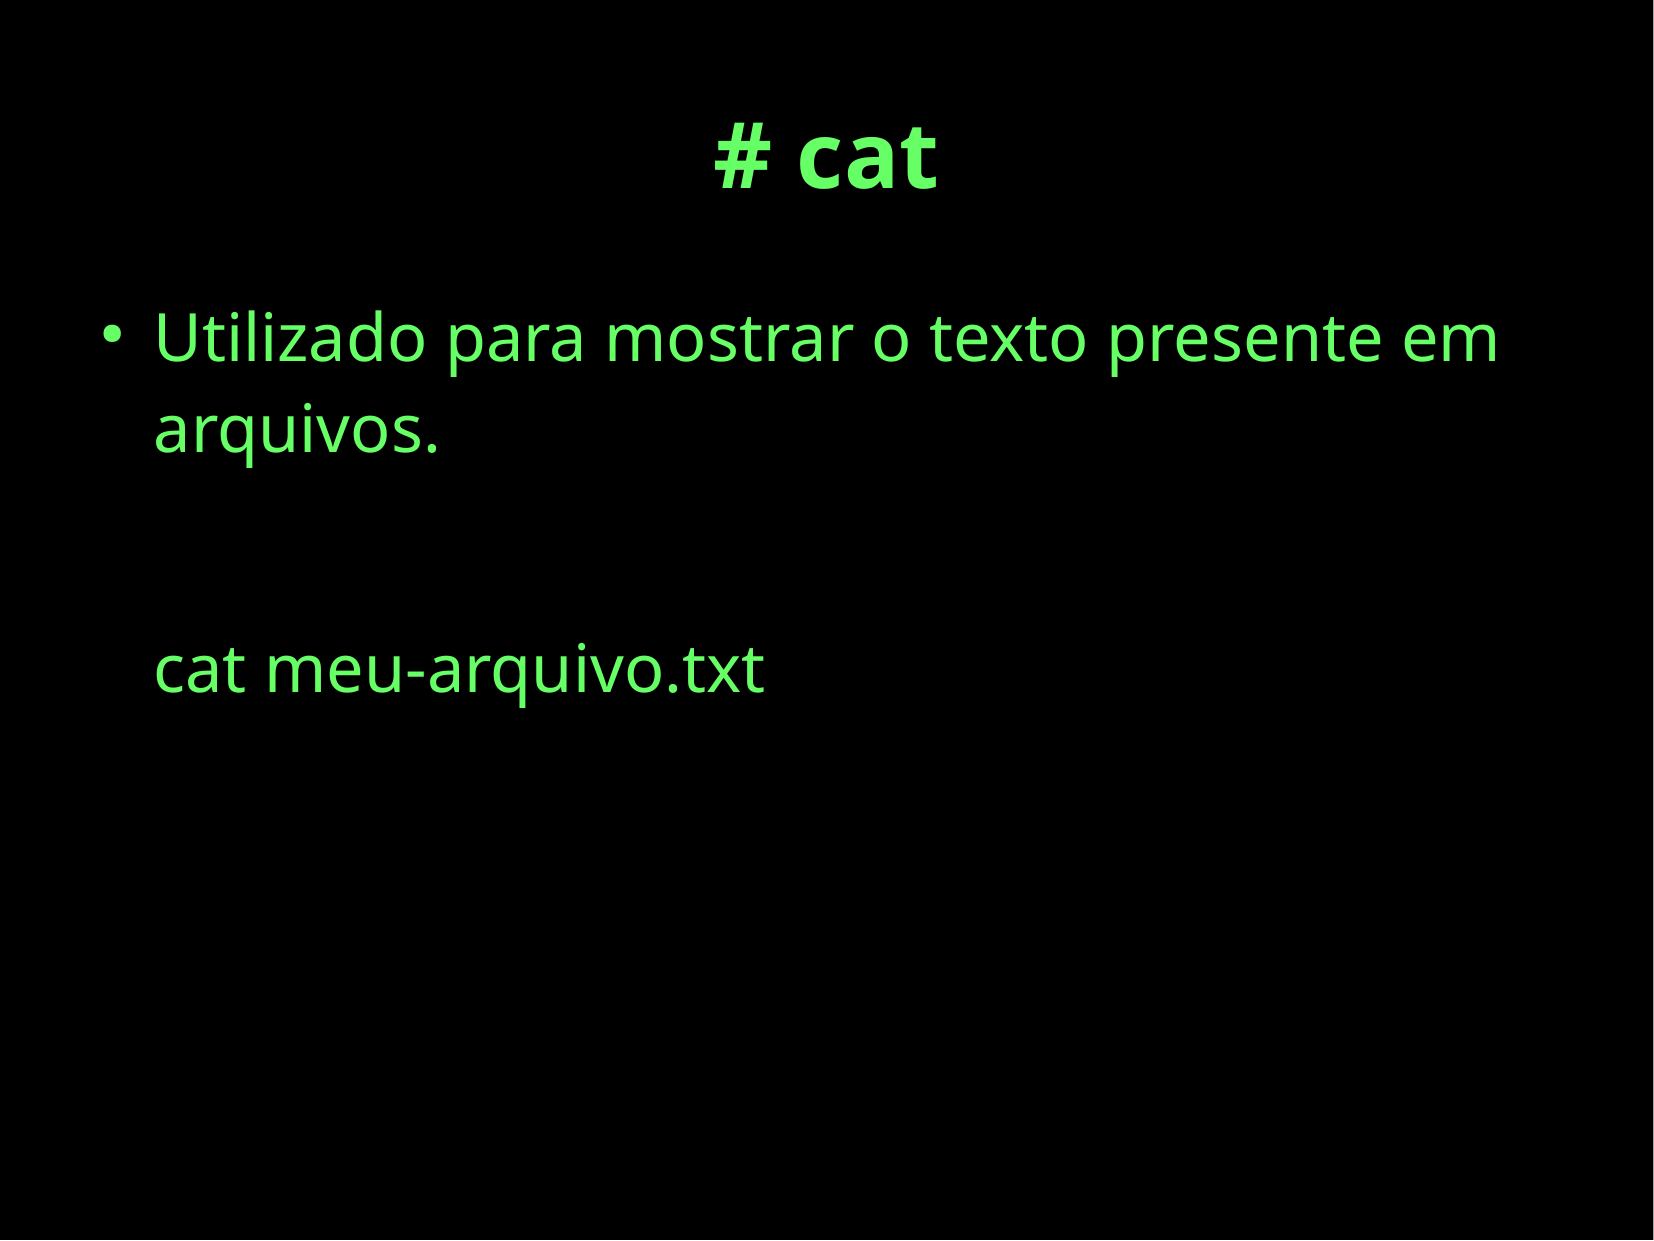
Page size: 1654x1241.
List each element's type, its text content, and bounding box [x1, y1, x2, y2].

list Utilizado para mostrar o texto presente em arquivos. cat meu-arquivo.txt [82, 290, 1571, 1010]
title # cat [82, 49, 1571, 257]
